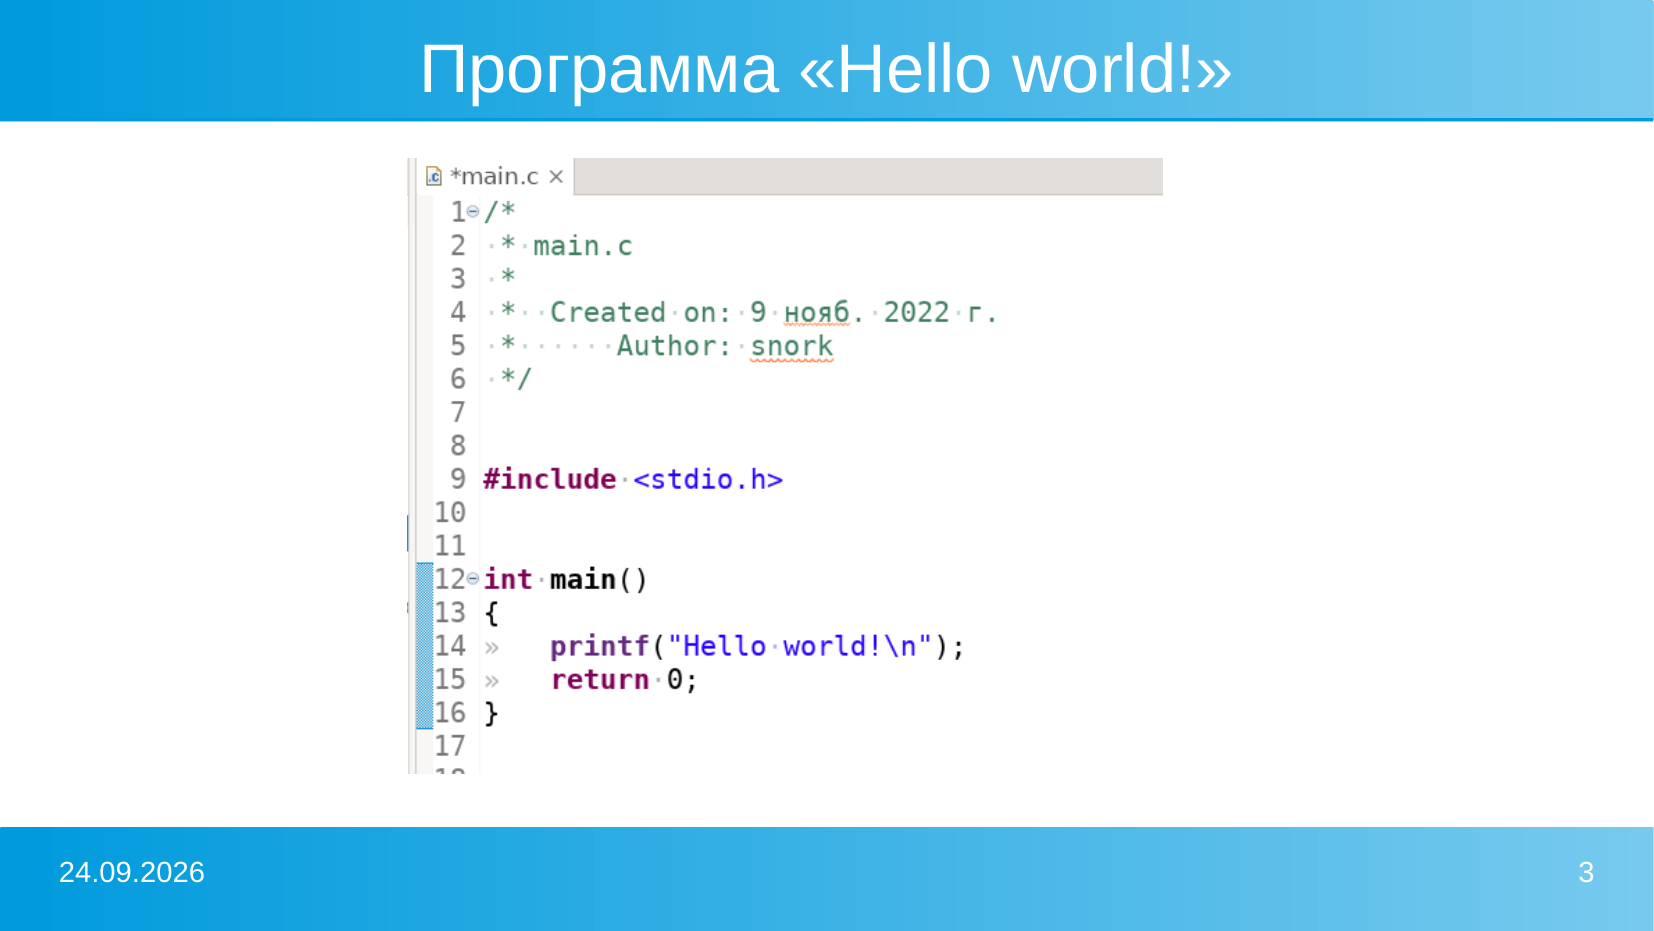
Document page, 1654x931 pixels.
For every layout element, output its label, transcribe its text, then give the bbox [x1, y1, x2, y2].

title Программа «Hello world!» [59, 29, 1595, 108]
picture [407, 158, 1163, 774]
